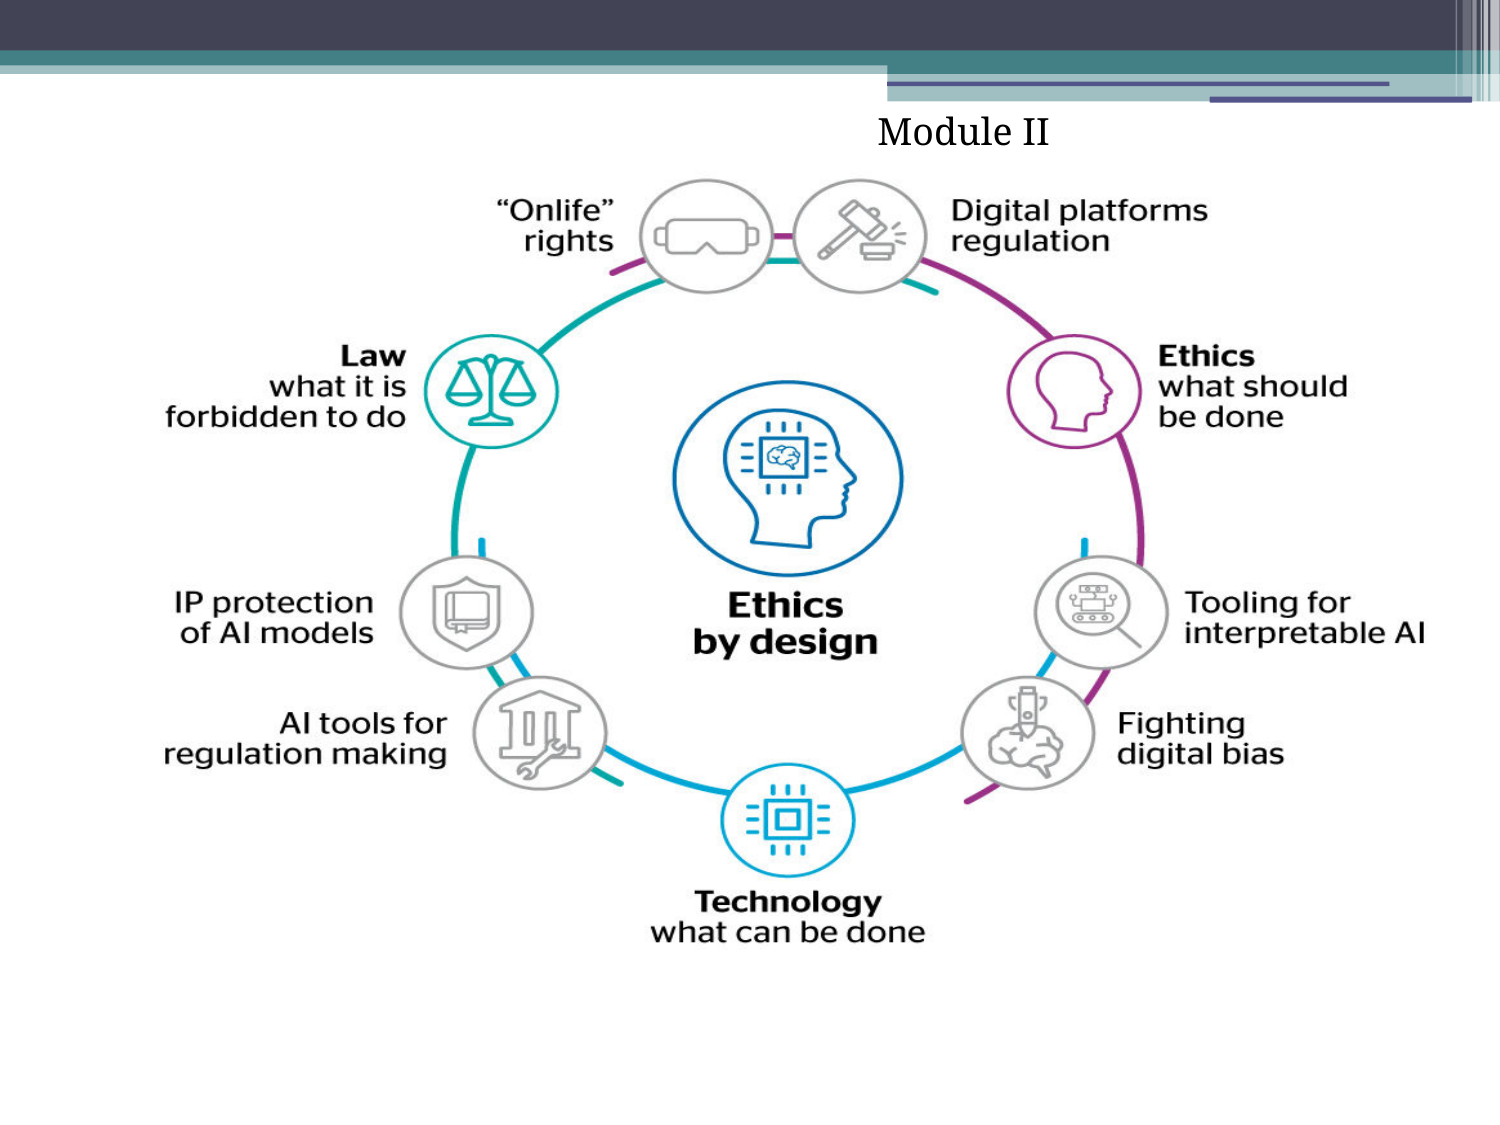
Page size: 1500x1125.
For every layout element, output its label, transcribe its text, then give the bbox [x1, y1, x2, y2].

picture [150, 162, 1438, 950]
footer Module II [862, 100, 1080, 162]
